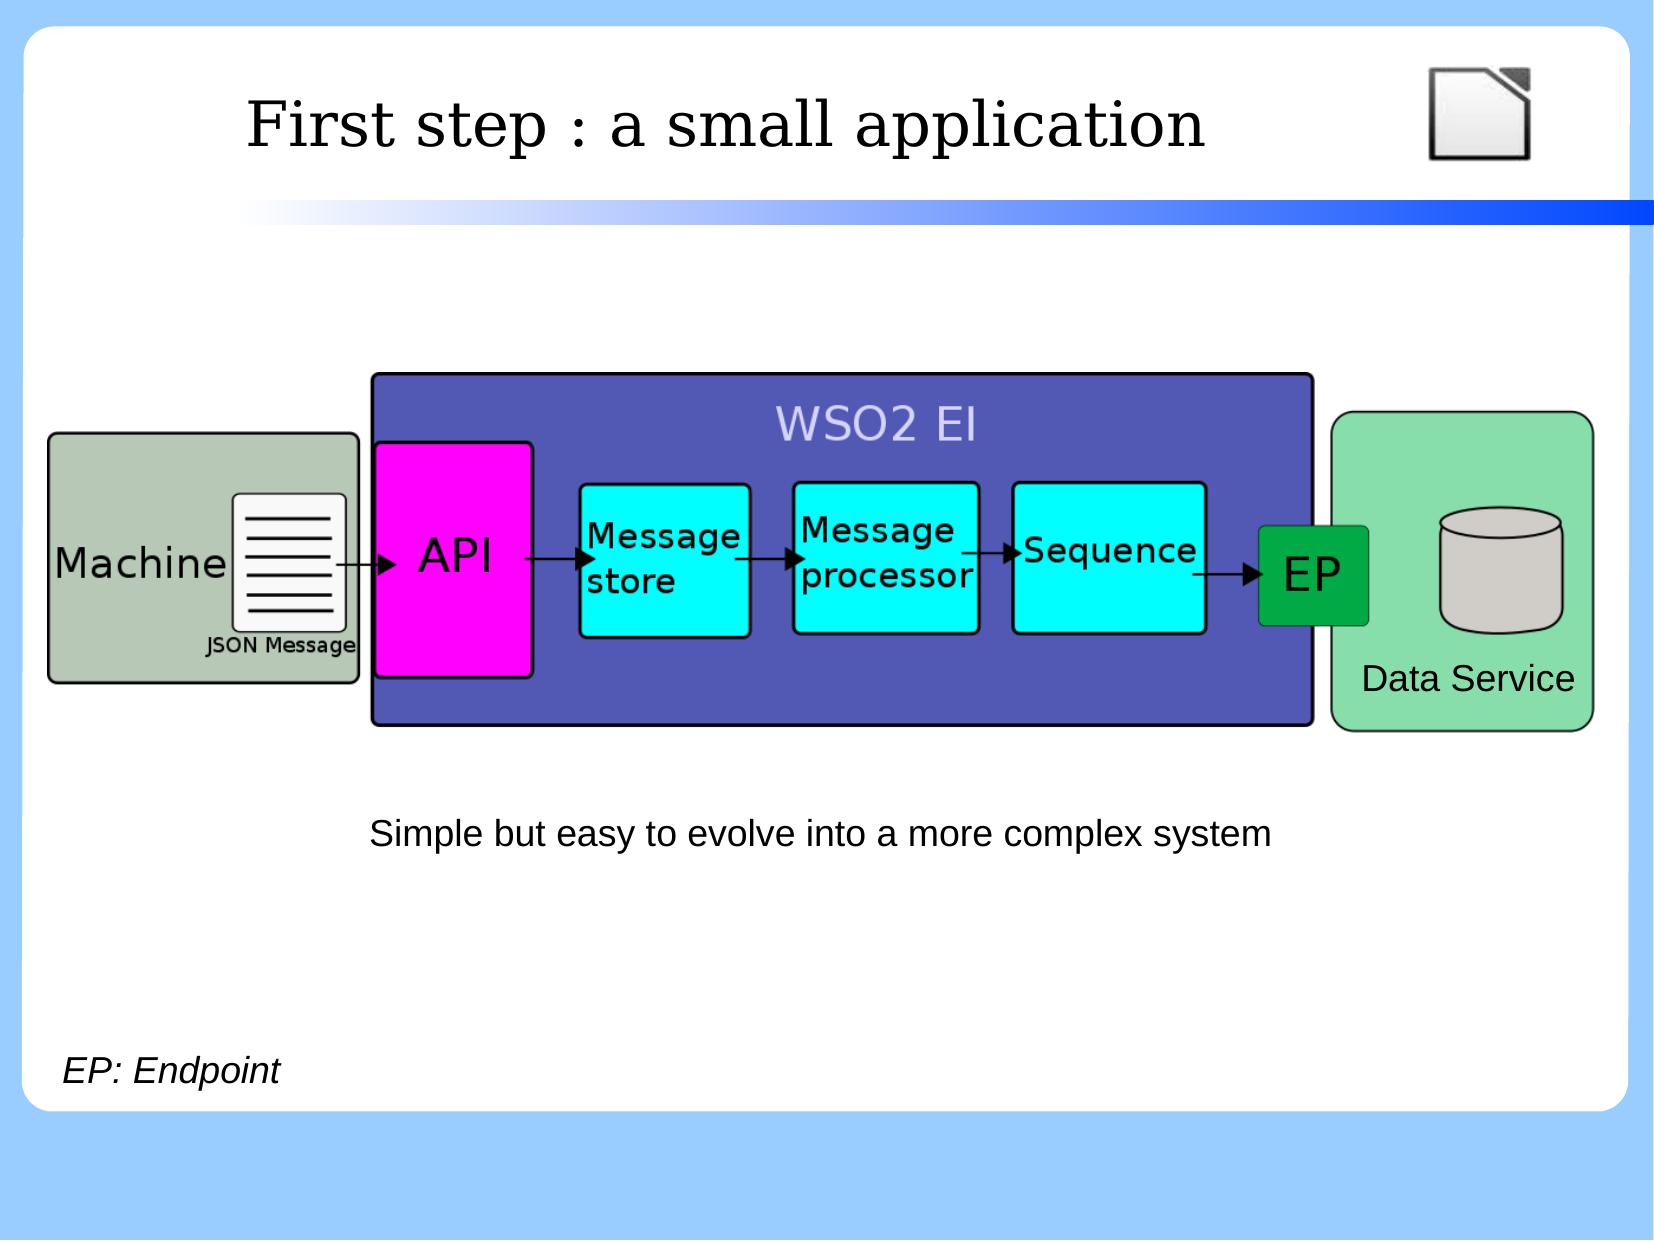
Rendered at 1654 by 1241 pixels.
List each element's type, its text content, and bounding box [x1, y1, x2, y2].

text_box EP: Endpoint [47, 1041, 1595, 1099]
title First step : a small application [82, 49, 1371, 201]
text_box Simple but easy to evolve into a more complex system [354, 805, 1312, 863]
picture [47, 372, 1595, 733]
picture [1417, 47, 1562, 177]
text_box Data Service [1346, 649, 1595, 707]
